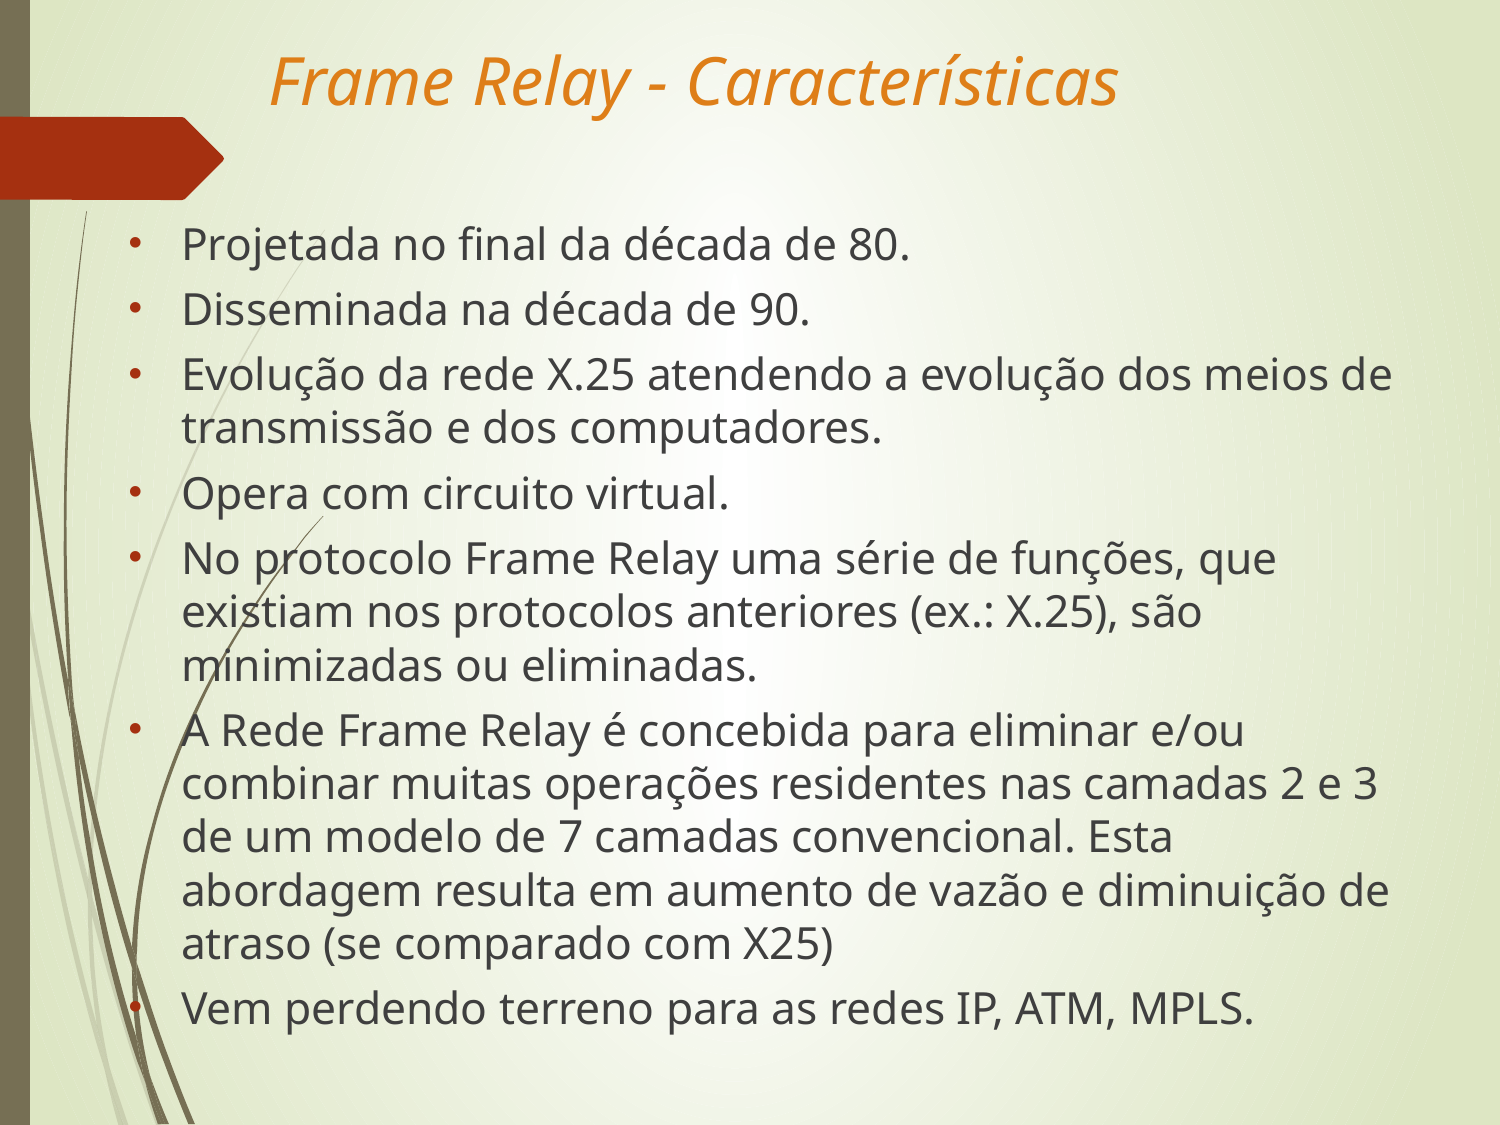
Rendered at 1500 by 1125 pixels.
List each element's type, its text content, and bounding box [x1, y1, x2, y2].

list Projetada no final da década de 80. Disseminada na década de 90. Evolução da rede X.25 atendendo a evolução dos meios de transmissão e dos computadores. Opera com circuito virtual. No protocolo Frame Relay uma série de funções, que existiam nos protocolos anteriores (ex.: X.25), são minimizadas ou eliminadas. A Rede Frame Relay é concebida para eliminar e/ou combinar muitas operações residentes nas camadas 2 e 3 de um modelo de 7 camadas convencional. Esta abordagem resulta em aumento de vazão e diminuição de atraso (se comparado com X25) Vem perdendo terreno para as redes IP, ATM, MPLS. [112, 208, 1436, 1047]
text_box Frame Relay - Características [253, 30, 1459, 127]
